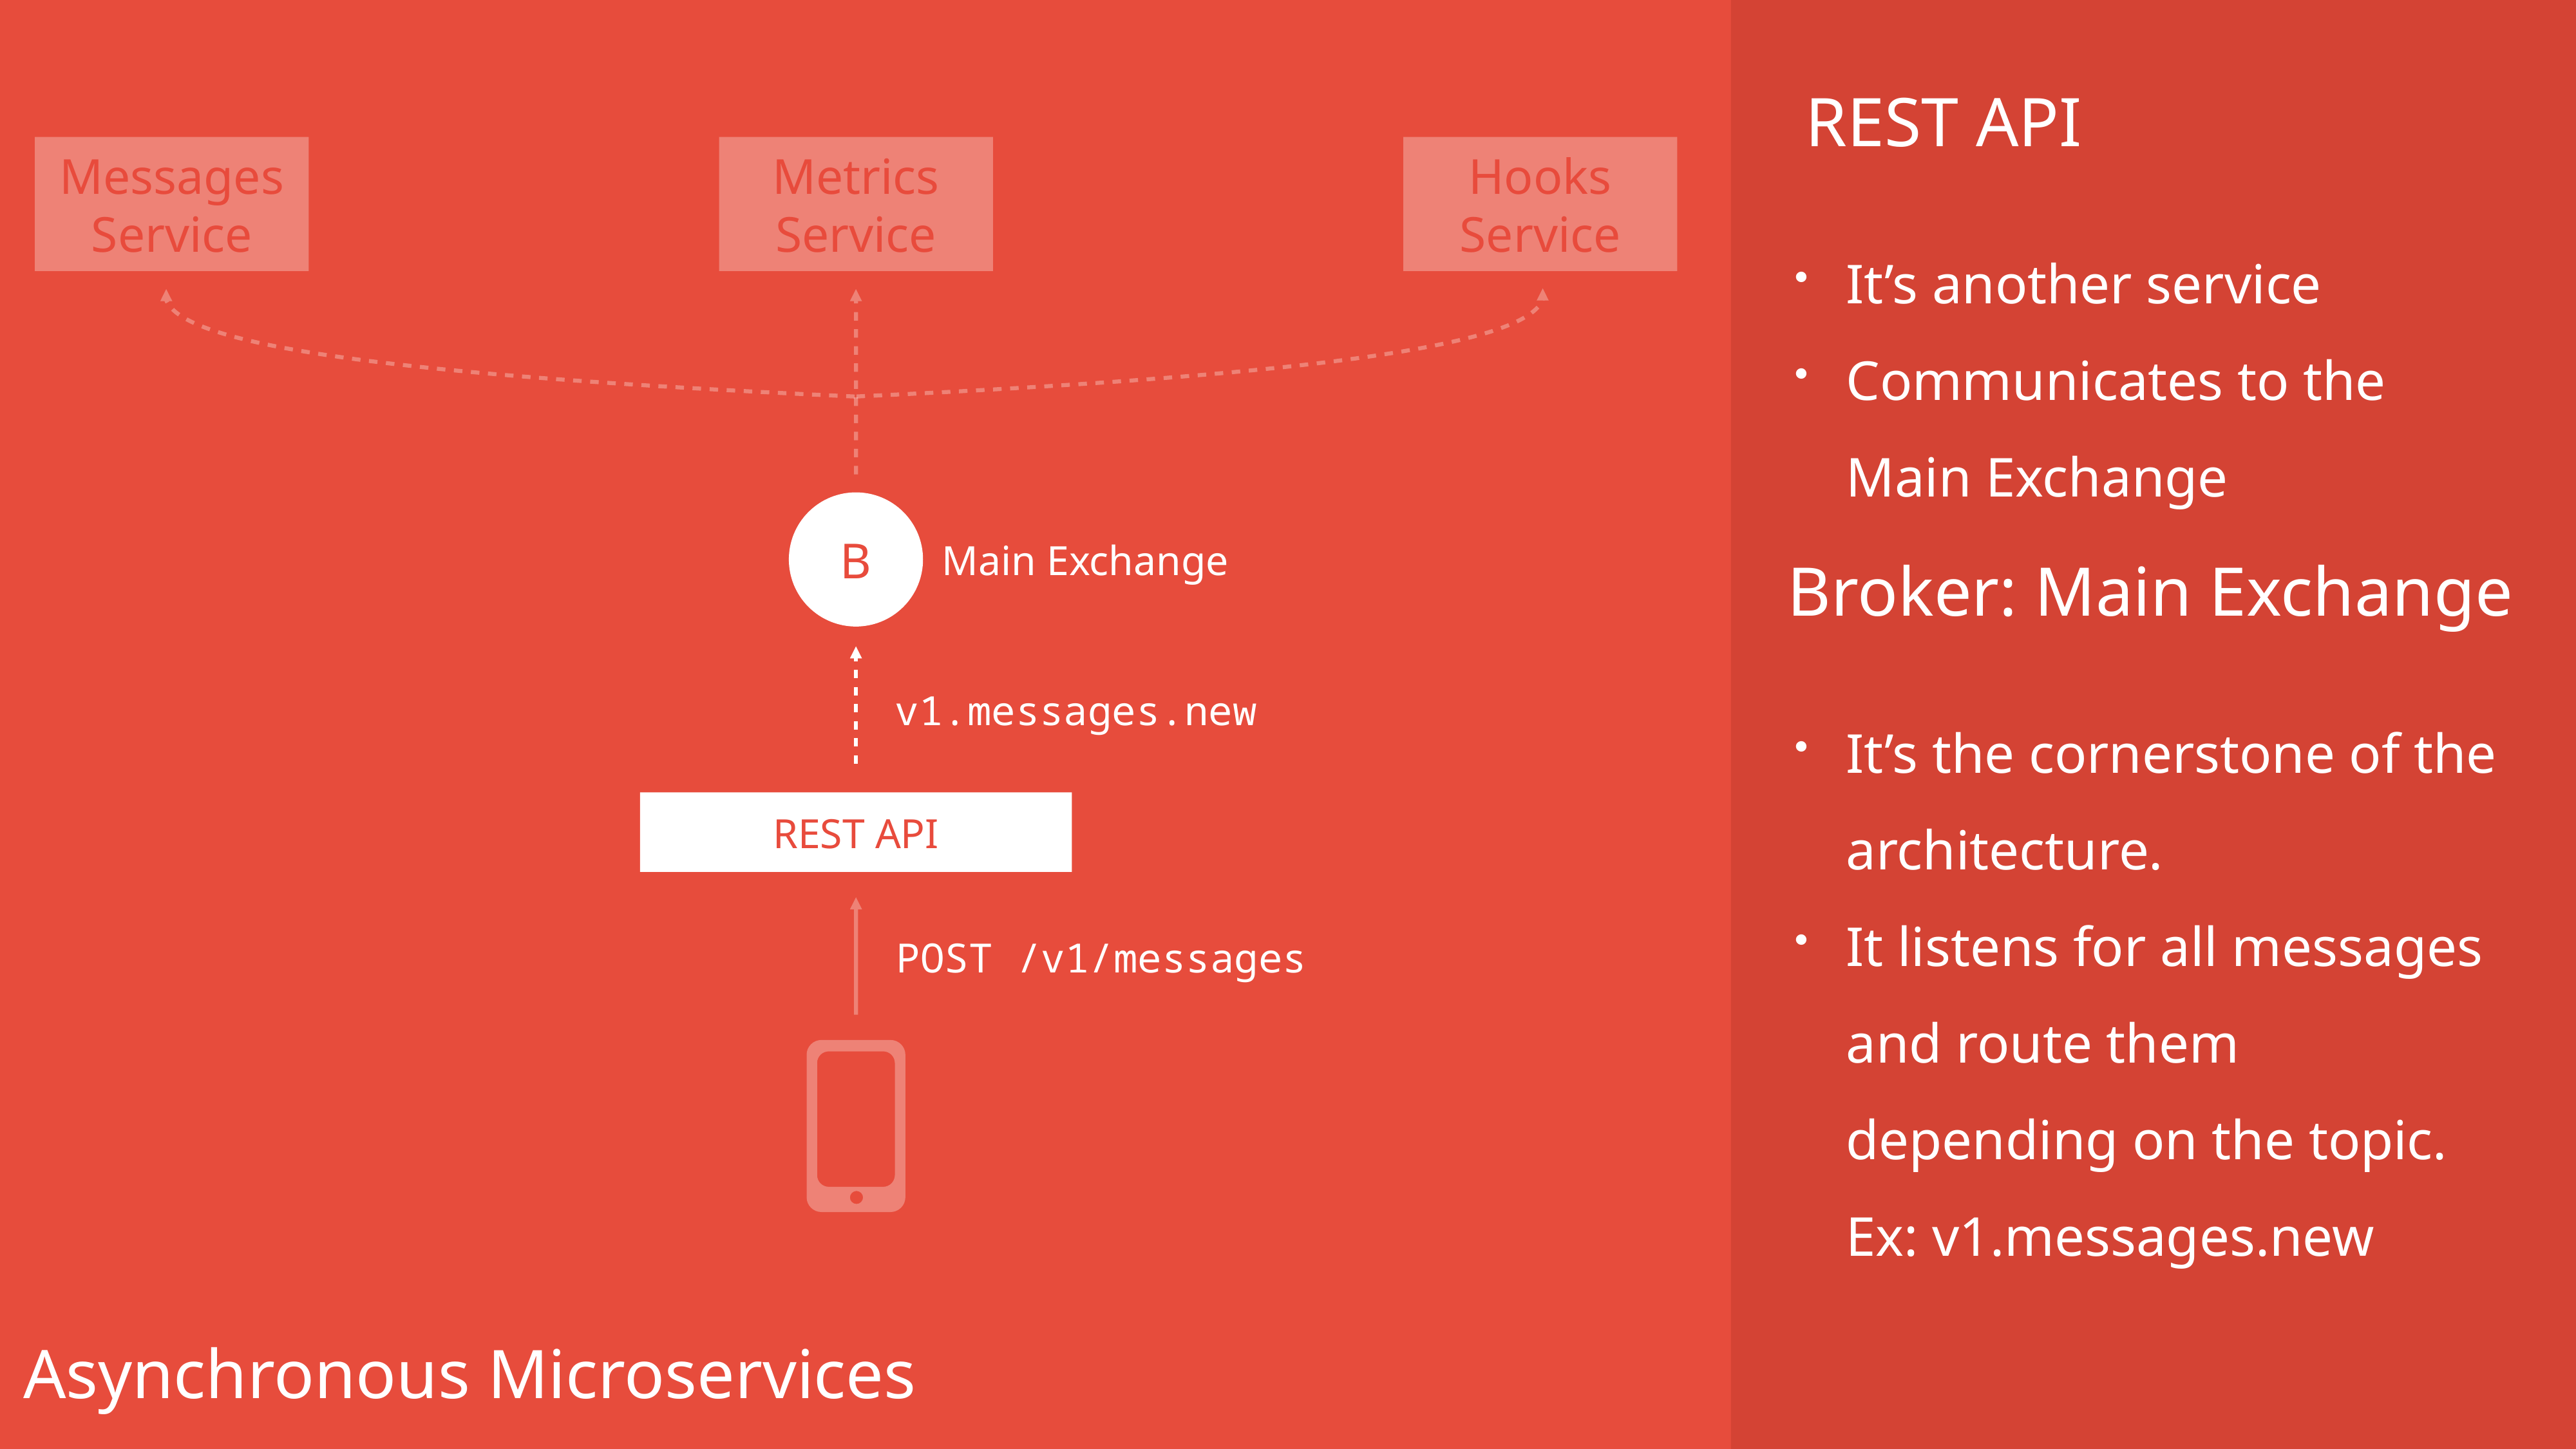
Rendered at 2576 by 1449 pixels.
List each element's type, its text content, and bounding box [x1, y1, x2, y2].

text_box POST /v1/messages [896, 932, 1307, 981]
text_box REST API [1800, 74, 2088, 166]
text_box Asynchronous Microservices [17, 1325, 922, 1417]
text_box Broker: Main Exchange [1782, 544, 2519, 636]
text_box B [788, 492, 923, 627]
text_box Messages Service [35, 137, 309, 271]
text_box [806, 1039, 905, 1213]
text_box It’s another service Communicates to the Main Exchange [1794, 217, 2515, 507]
text_box Metrics Service [719, 137, 993, 271]
text_box Main Exchange [936, 529, 1235, 589]
text_box REST API [639, 792, 1072, 872]
text_box Hooks Service [1403, 137, 1678, 271]
text_box v1.messages.new [889, 679, 1263, 739]
text_box [1730, 0, 2576, 1449]
text_box It’s the cornerstone of the architecture. It listens for all messages and route them depending on the topic. Ex: v1.messages.new [1794, 687, 2515, 1267]
text_box POST /v1/messages [1240, 953, 1251, 970]
